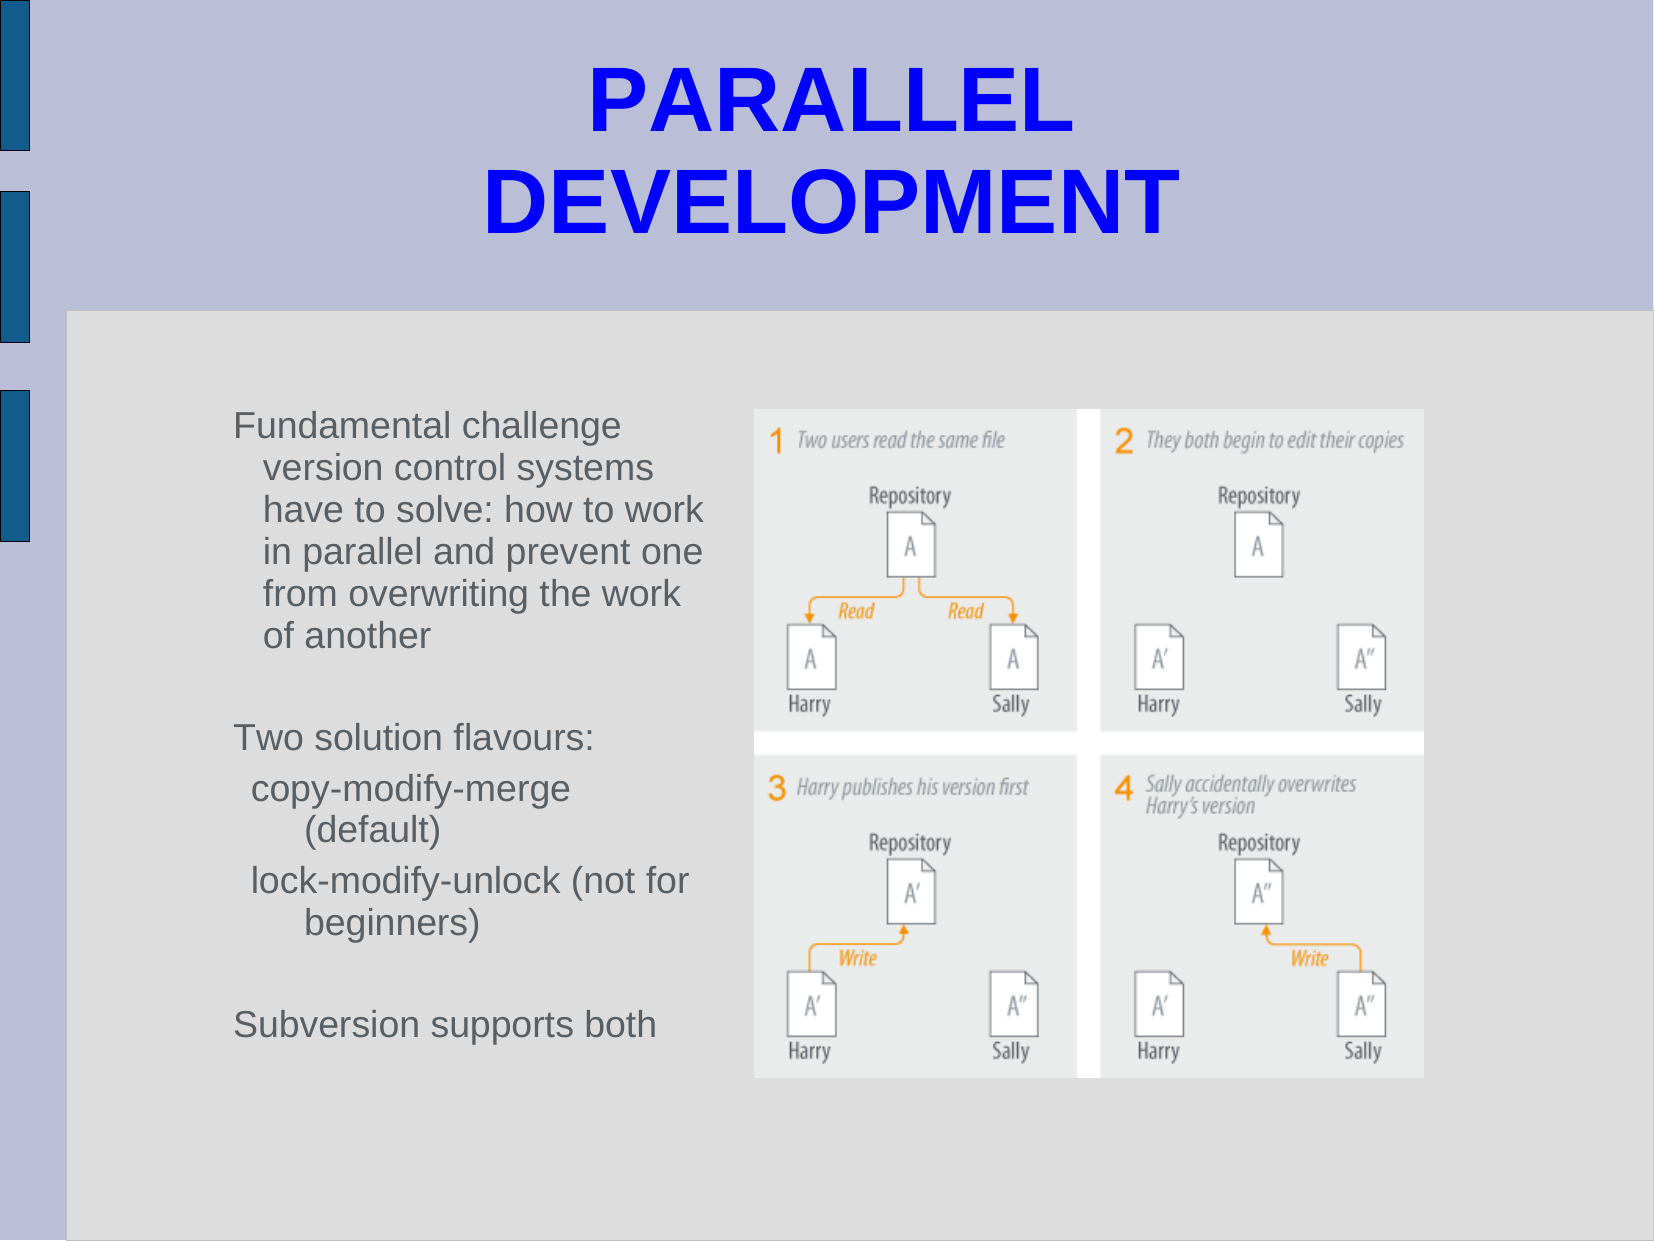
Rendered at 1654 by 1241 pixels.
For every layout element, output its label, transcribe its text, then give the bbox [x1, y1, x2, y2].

picture [754, 409, 1424, 1078]
title PARALLEL DEVELOPMENT [215, 36, 1449, 266]
list Fundamental challenge version control systems have to solve: how to work in parallel and prevent one from overwriting the work of another Two solution flavours: copy-modify-merge (default) lock-modify-unlock (not for beginners) Subversion supports both [218, 397, 723, 1134]
